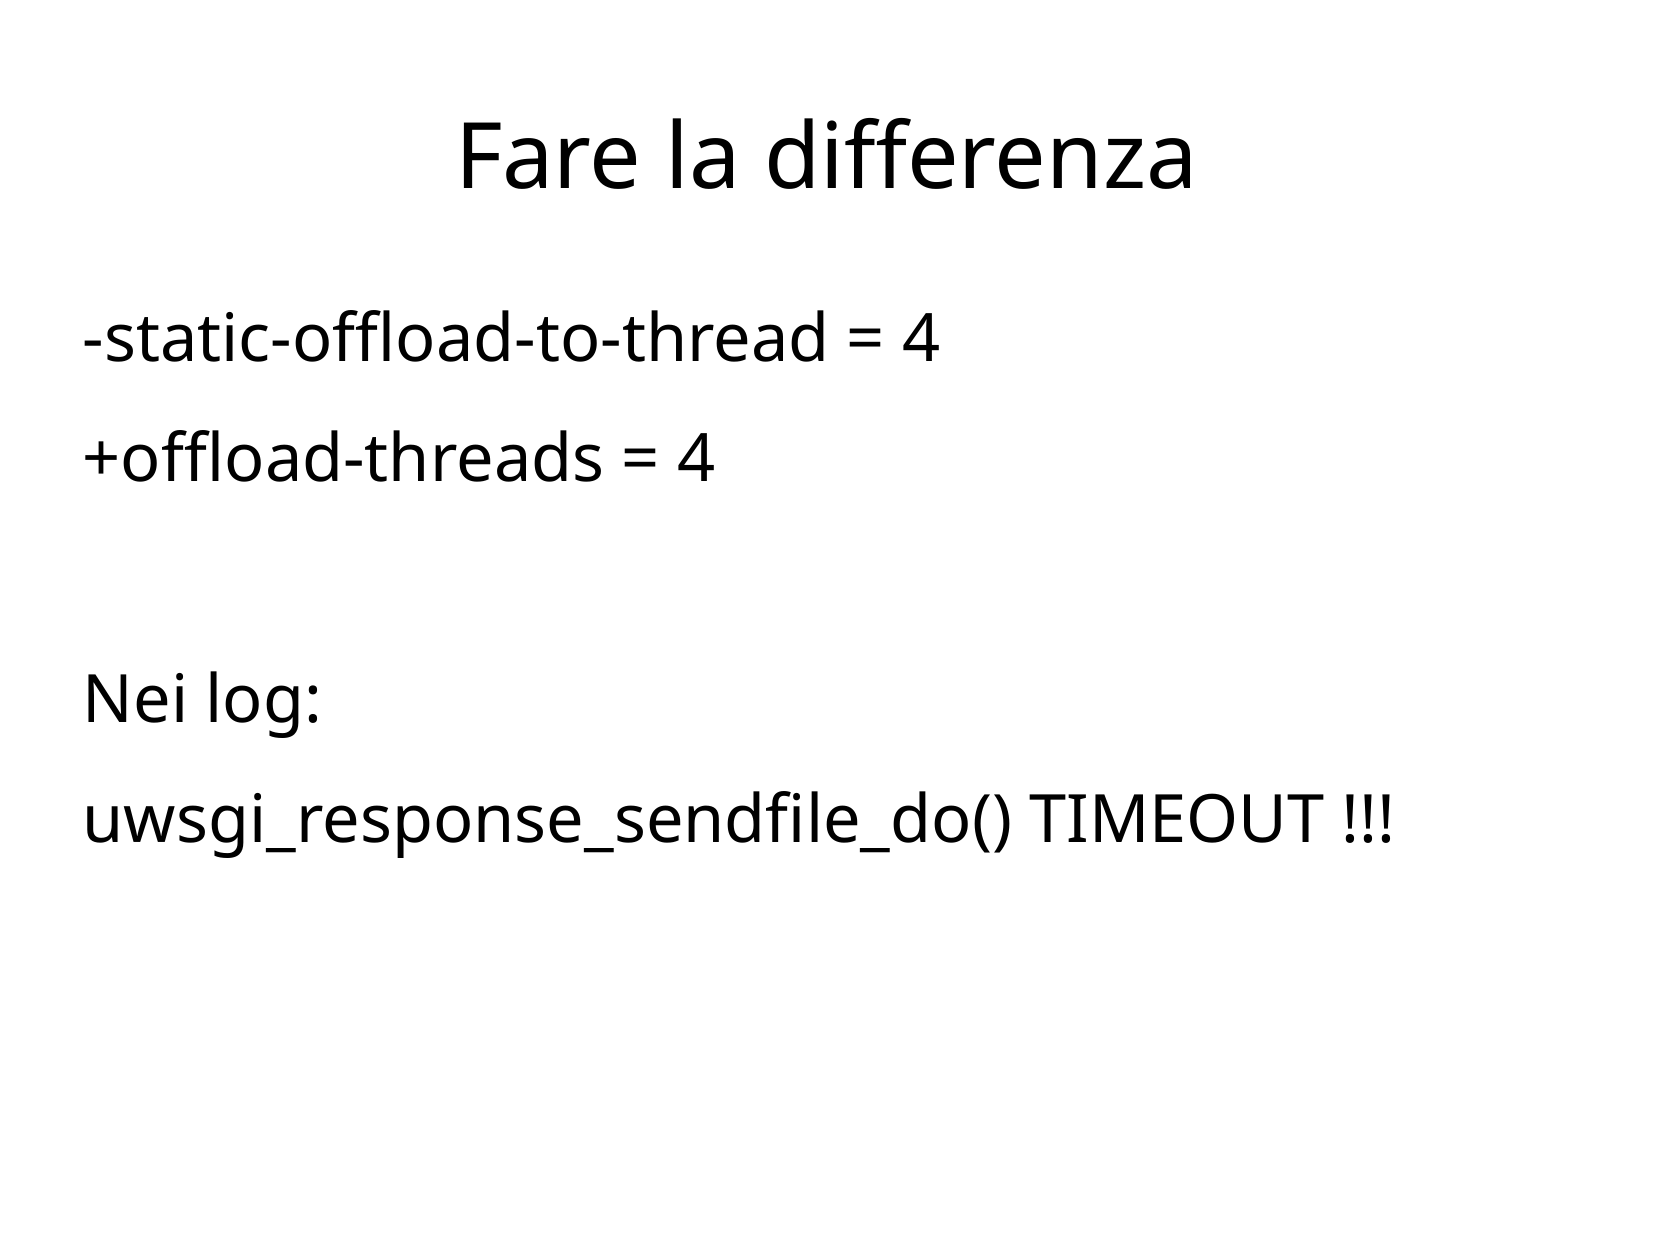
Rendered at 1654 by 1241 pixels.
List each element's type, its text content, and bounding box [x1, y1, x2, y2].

title Fare la differenza [82, 49, 1571, 257]
list -static-offload-to-thread = 4 +offload-threads = 4 Nei log: uwsgi_response_sendfile_do() TIMEOUT !!! [82, 290, 1571, 1010]
